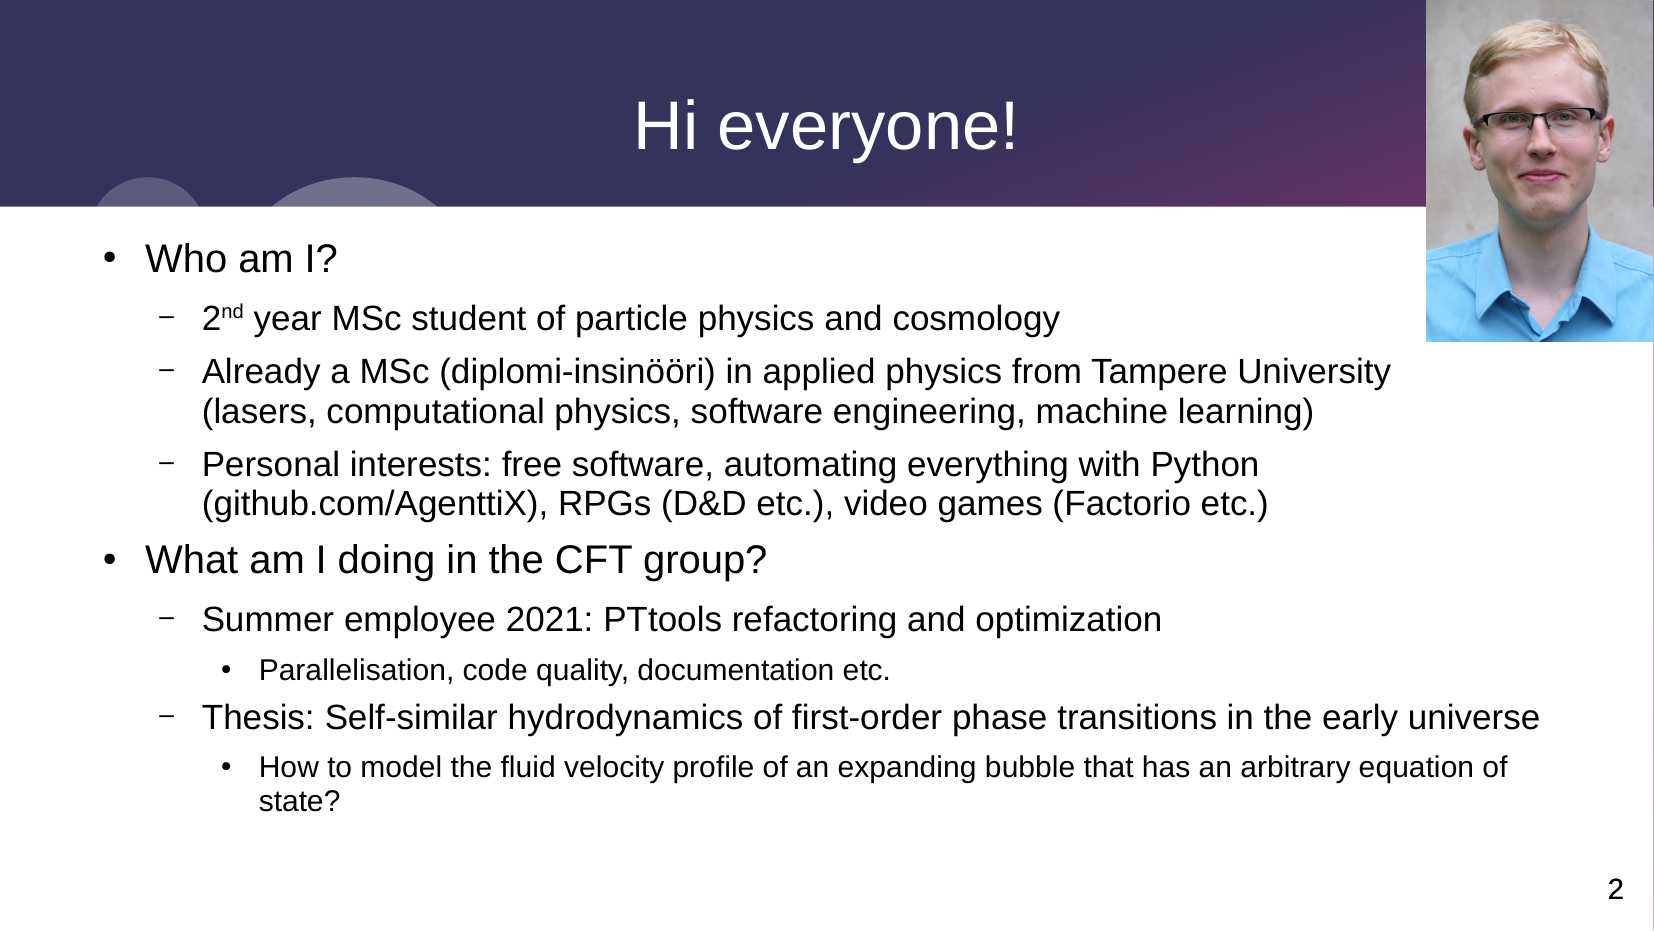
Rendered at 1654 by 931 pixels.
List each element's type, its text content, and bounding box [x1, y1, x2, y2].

title Hi everyone! [88, 44, 1426, 207]
list Who am I? 2nd year MSc student of particle physics and cosmology Already a MSc (diplomi-insinööri) in applied physics from Tampere University (lasers, computational physics, software engineering, machine learning) Personal interests: free software, automating everything with Python (github.com/AgenttiX), RPGs (D&D etc.), video games (Factorio etc.) What am I doing in the CFT group? Summer employee 2021: PTtools refactoring and optimization Parallelisation, code quality, documentation etc. Thesis: Self-similar hydrodynamics of first-order phase transitions in the early universe How to model the fluid velocity profile of an expanding bubble that has an arbitrary equation of state? [88, 236, 1565, 827]
picture [1426, 0, 1654, 342]
